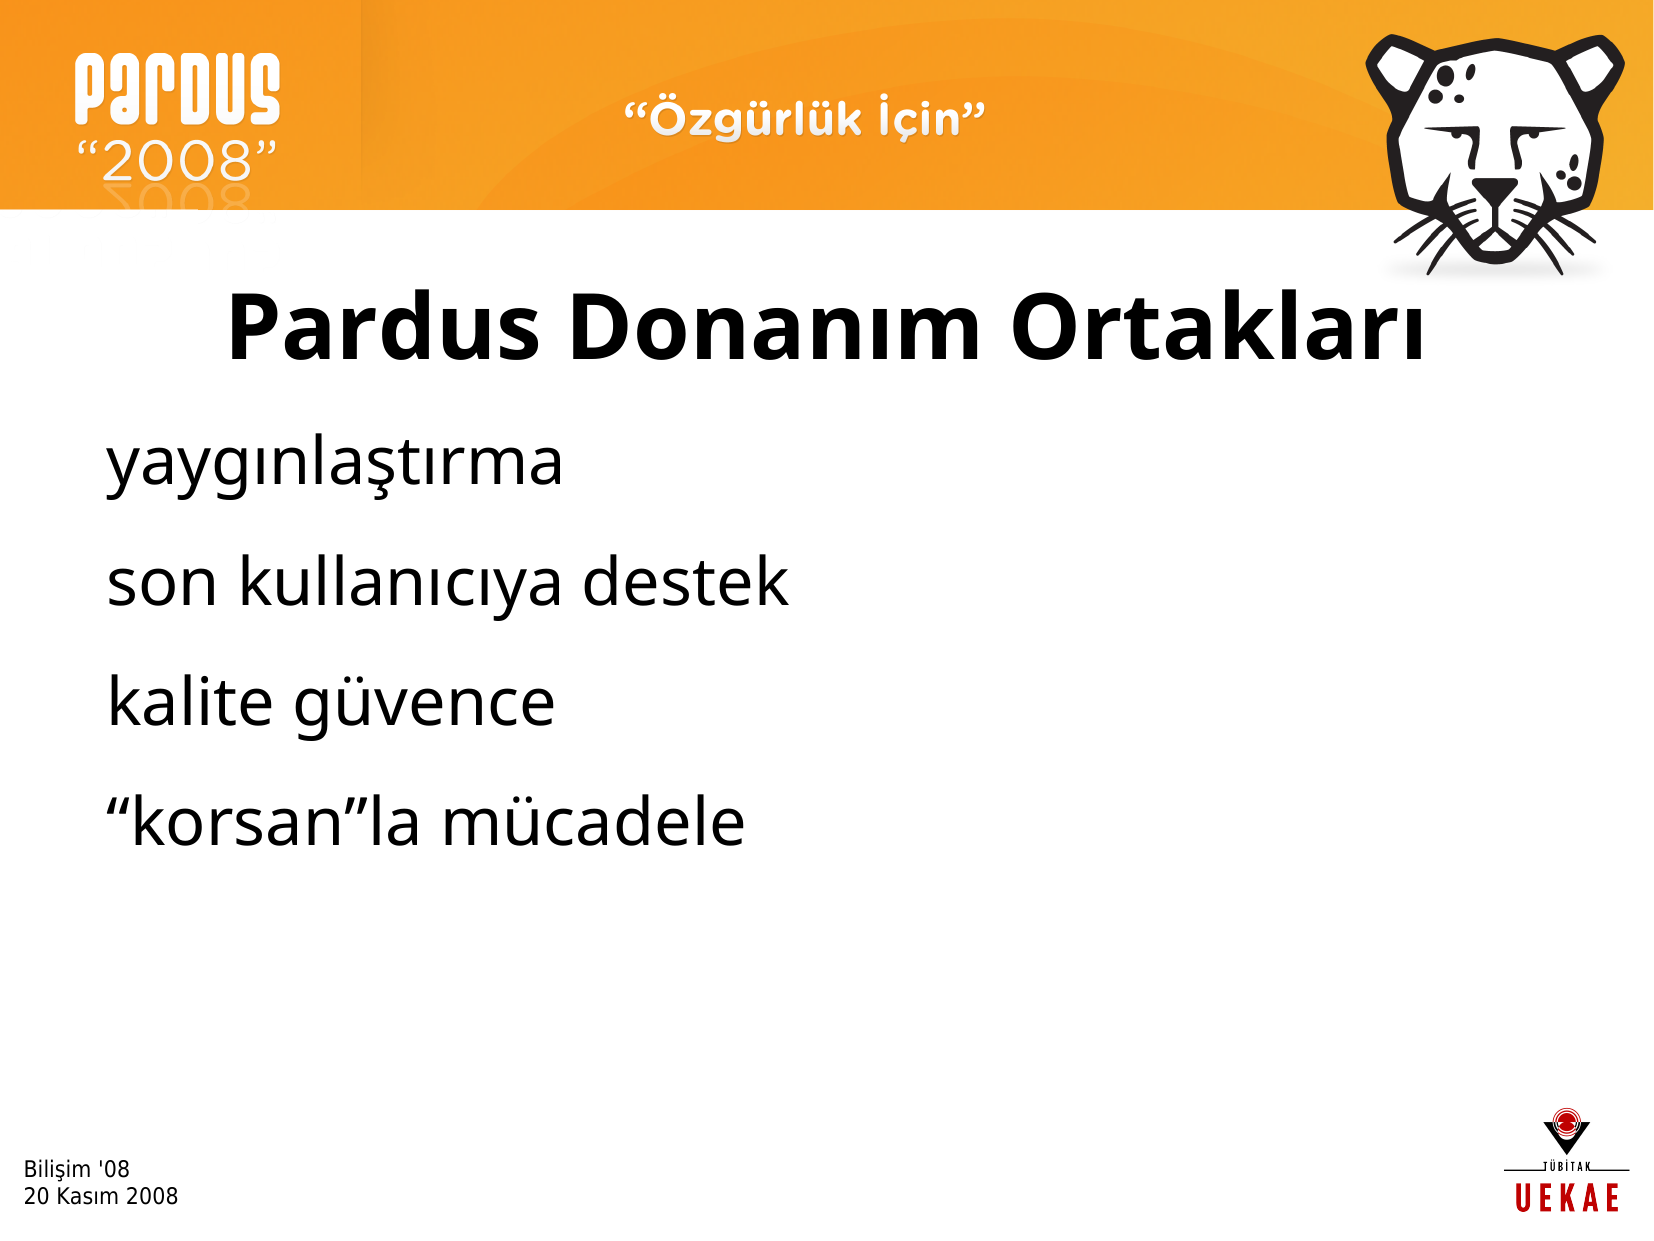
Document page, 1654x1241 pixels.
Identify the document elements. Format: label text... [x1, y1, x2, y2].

title Pardus Donanım Ortakları [82, 220, 1571, 428]
list yaygınlaştırma son kullanıcıya destek kalite güvence “korsan”la mücadele [88, 413, 1571, 1050]
picture [0, 0, 1654, 293]
picture [1500, 1104, 1634, 1215]
